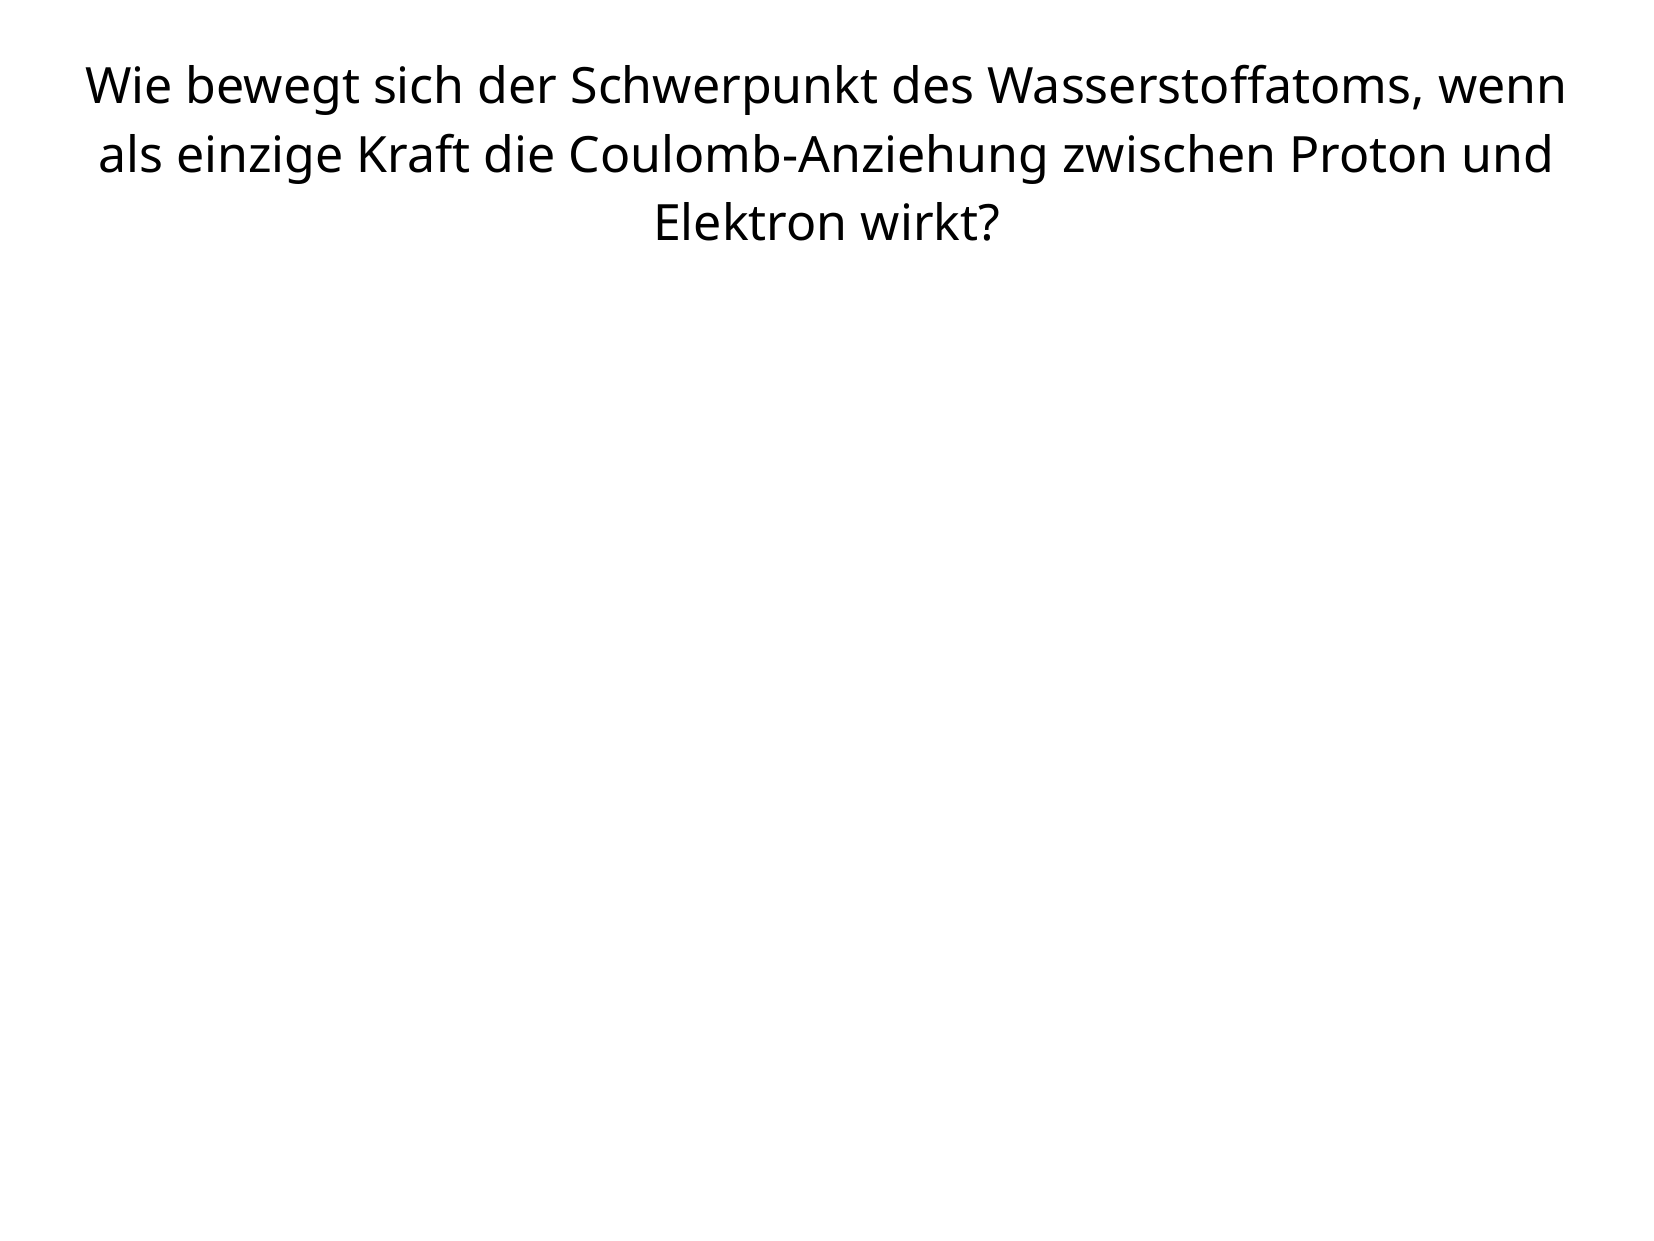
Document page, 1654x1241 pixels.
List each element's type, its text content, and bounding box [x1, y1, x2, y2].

title Wie bewegt sich der Schwerpunkt des Wasserstoffatoms, wenn als einzige Kraft die Coulomb-Anziehung zwischen Proton und Elektron wirkt? [82, 49, 1571, 257]
